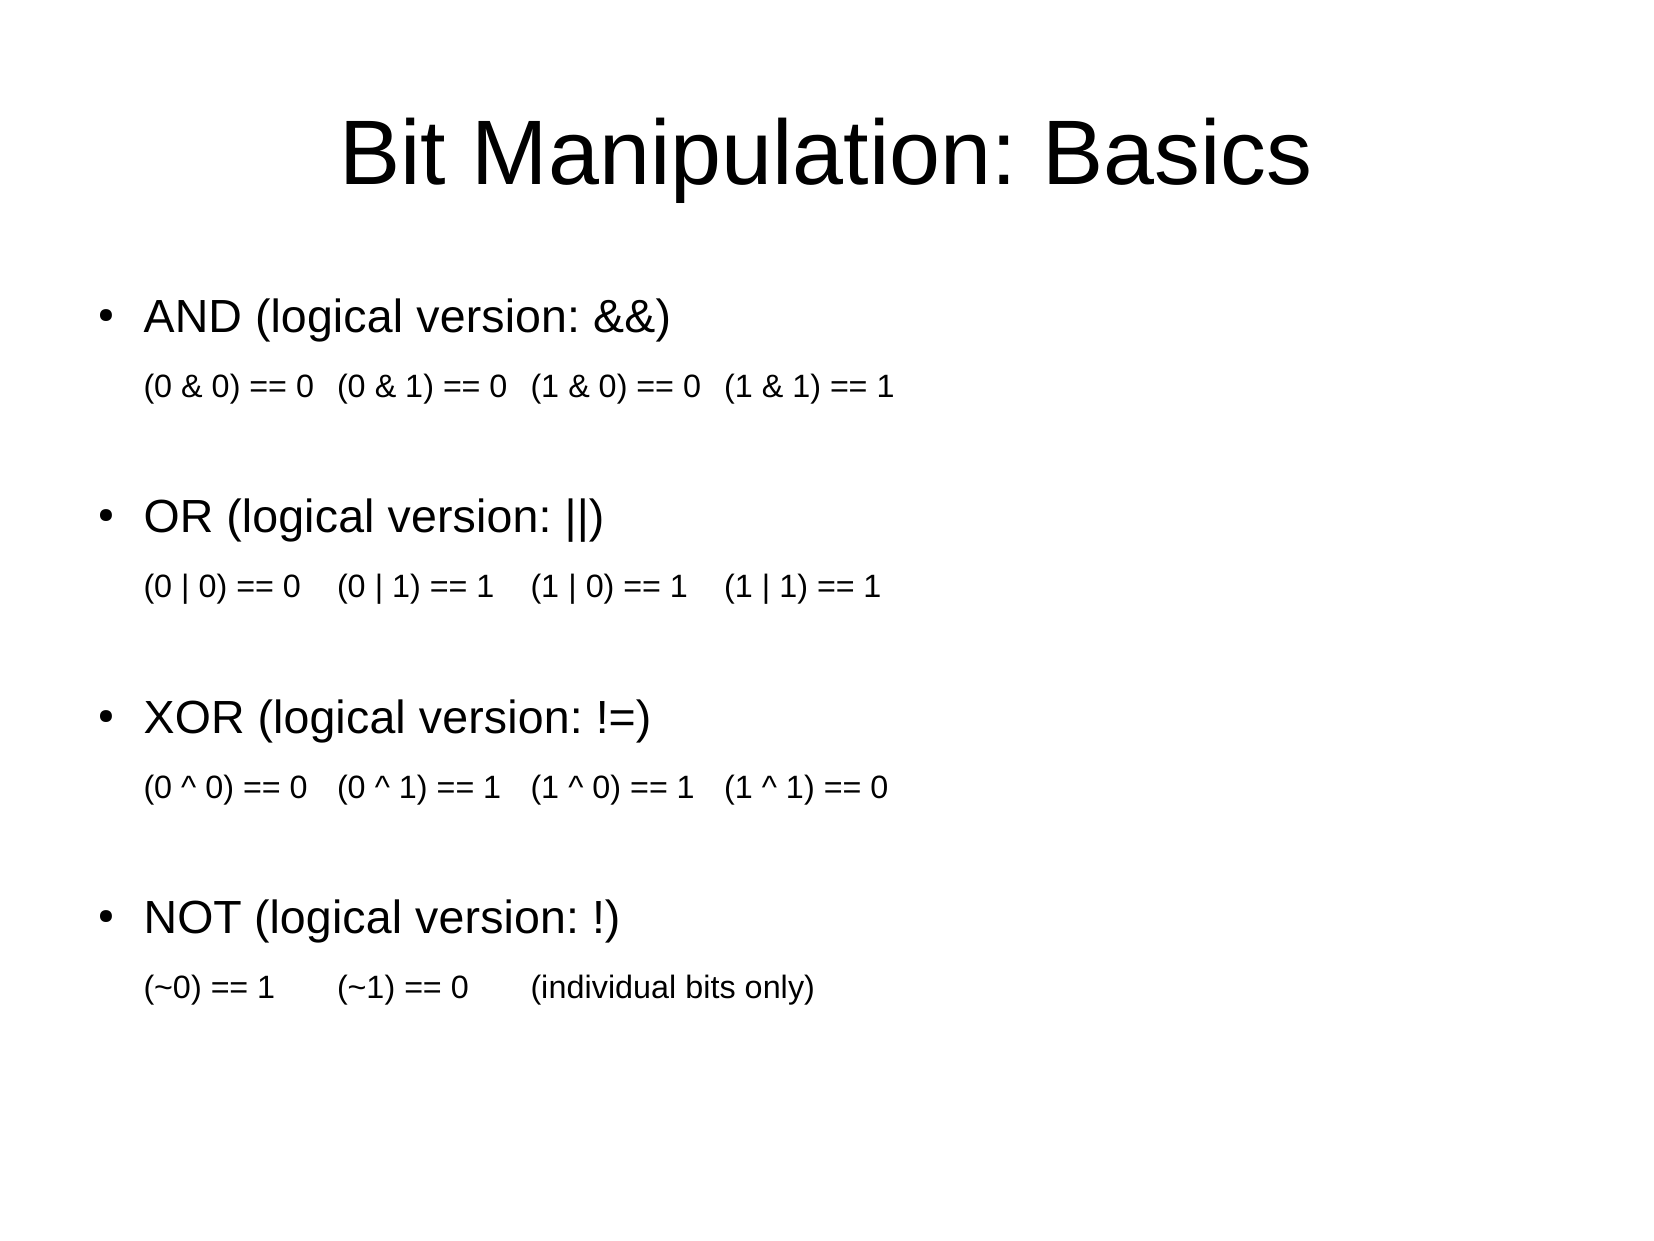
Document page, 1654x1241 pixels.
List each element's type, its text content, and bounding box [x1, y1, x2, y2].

list AND (logical version: &&) (0 & 0) == 0 (0 & 1) == 0 (1 & 0) == 0 (1 & 1) == 1 OR (logical version: ||) (0 | 0) == 0 (0 | 1) == 1 (1 | 0) == 1 (1 | 1) == 1 XOR (logical version: !=) (0 ^ 0) == 0 (0 ^ 1) == 1 (1 ^ 0) == 1 (1 ^ 1) == 0 NOT (logical version: !) (~0) == 1 (~1) == 0 (individual bits only) [82, 290, 1571, 1010]
title Bit Manipulation: Basics [82, 49, 1571, 257]
